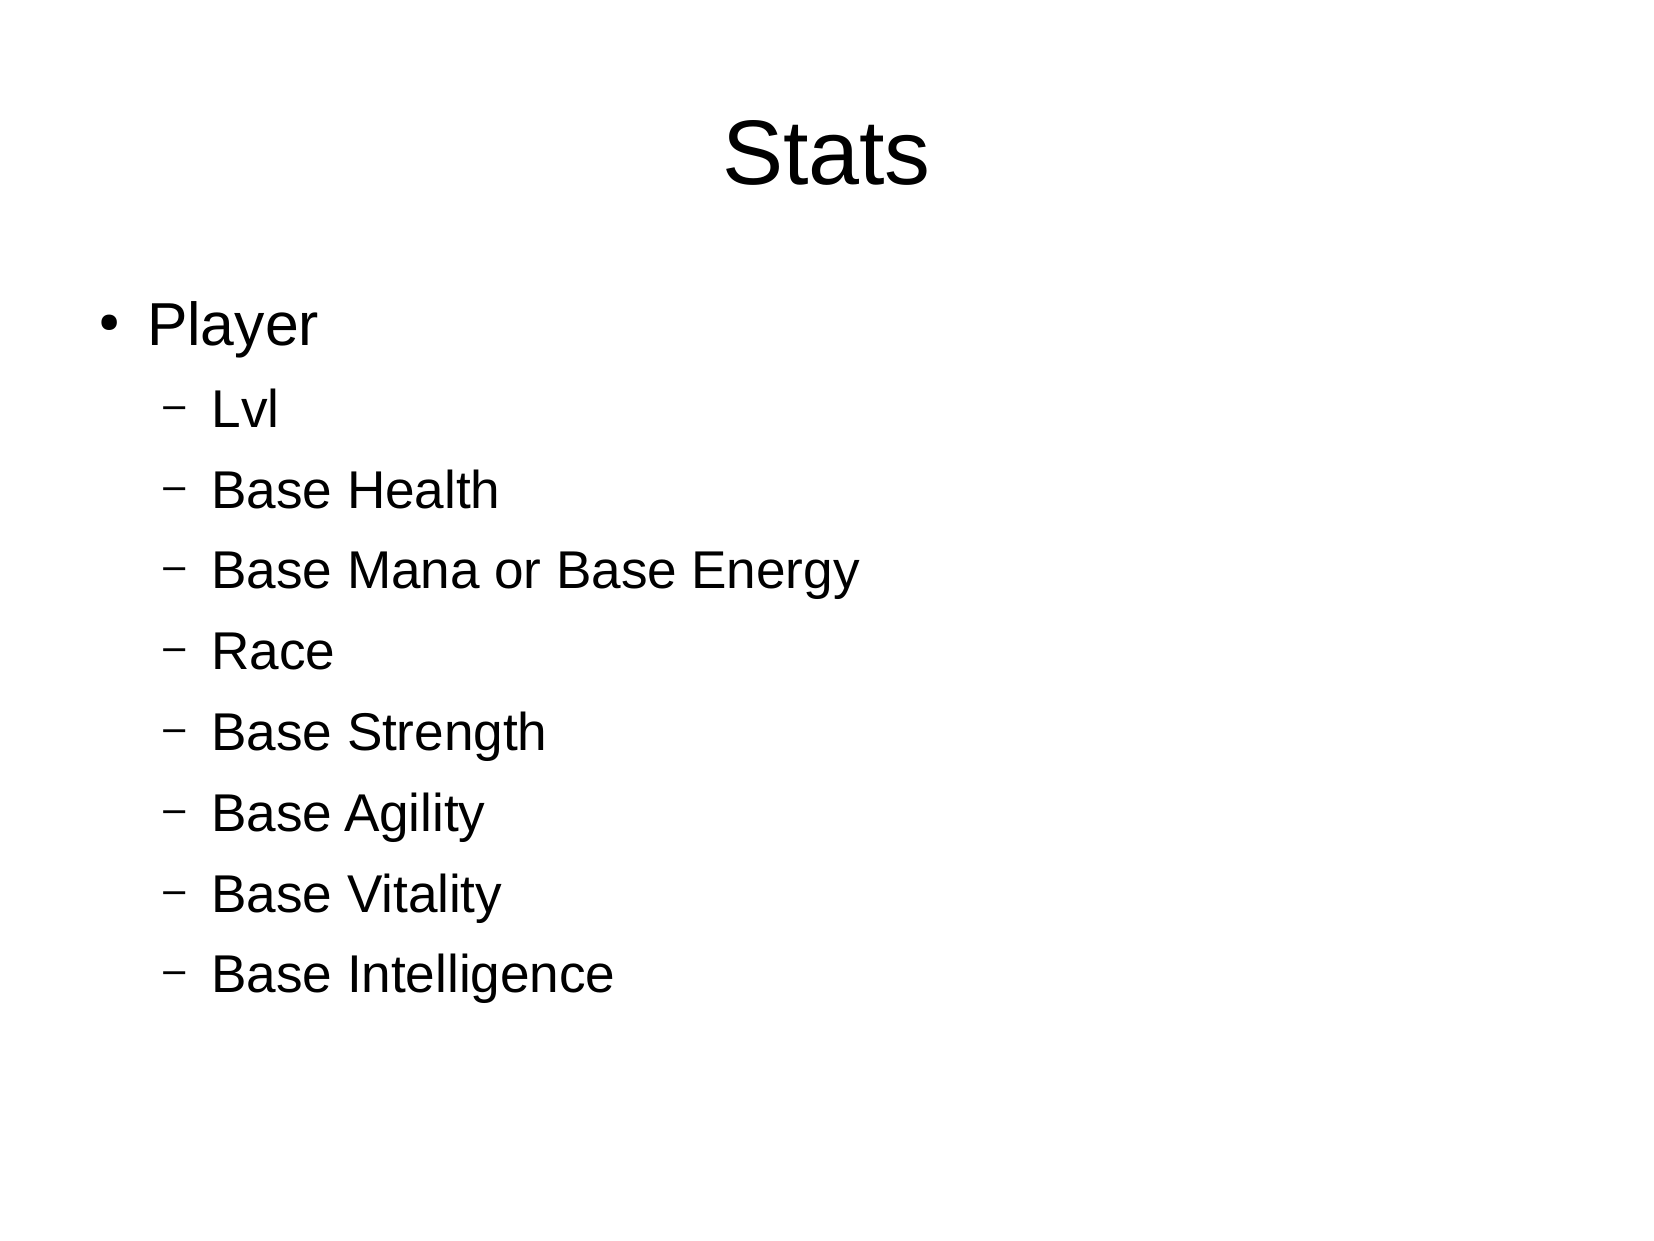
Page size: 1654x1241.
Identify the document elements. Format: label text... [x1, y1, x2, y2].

title Stats [82, 49, 1571, 257]
list Player Lvl Base Health Base Mana or Base Energy Race Base Strength Base Agility Base Vitality Base Intelligence [82, 290, 1571, 1010]
